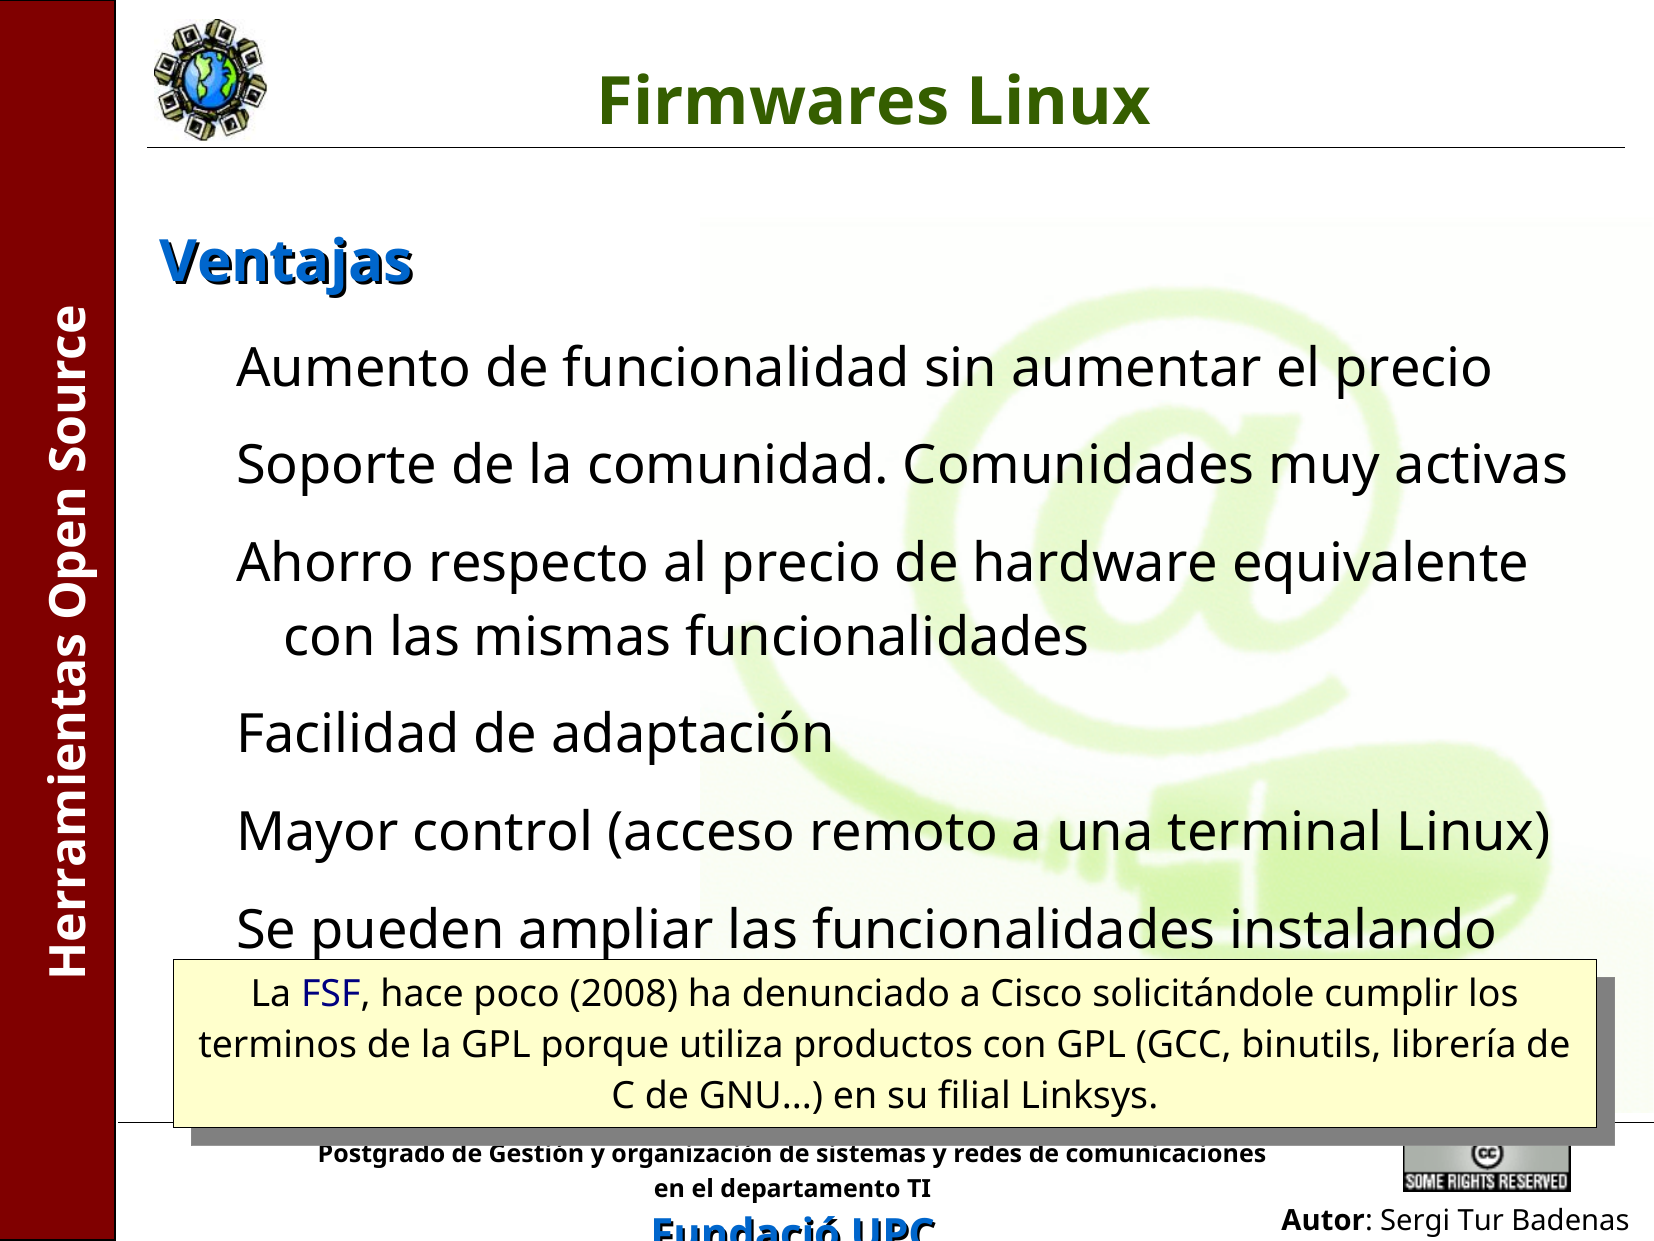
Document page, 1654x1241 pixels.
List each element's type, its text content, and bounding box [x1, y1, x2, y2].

text_box La FSF, hace poco (2008) ha denunciado a Cisco solicitándole cumplir los terminos de la GPL porque utiliza productos con GPL (GCC, binutils, librería de C de GNU...) en su filial Linksys. [173, 959, 1597, 1087]
picture [154, 19, 268, 56]
picture [700, 217, 1654, 1113]
title Firmwares Linux [129, 56, 1619, 141]
list Ventajas Aumento de funcionalidad sin aumentar el precio Soporte de la comunidad. Comunidades muy activas Ahorro respecto al precio de hardware equivalente con las mismas funcionalidades Facilidad de adaptación Mayor control (acceso remoto a una terminal Linux) Se pueden ampliar las funcionalidades instalando software libre adicional. A menudo ya lo estamos utilizando sin saberlo... [141, 219, 1630, 1055]
picture [1403, 1146, 1571, 1192]
